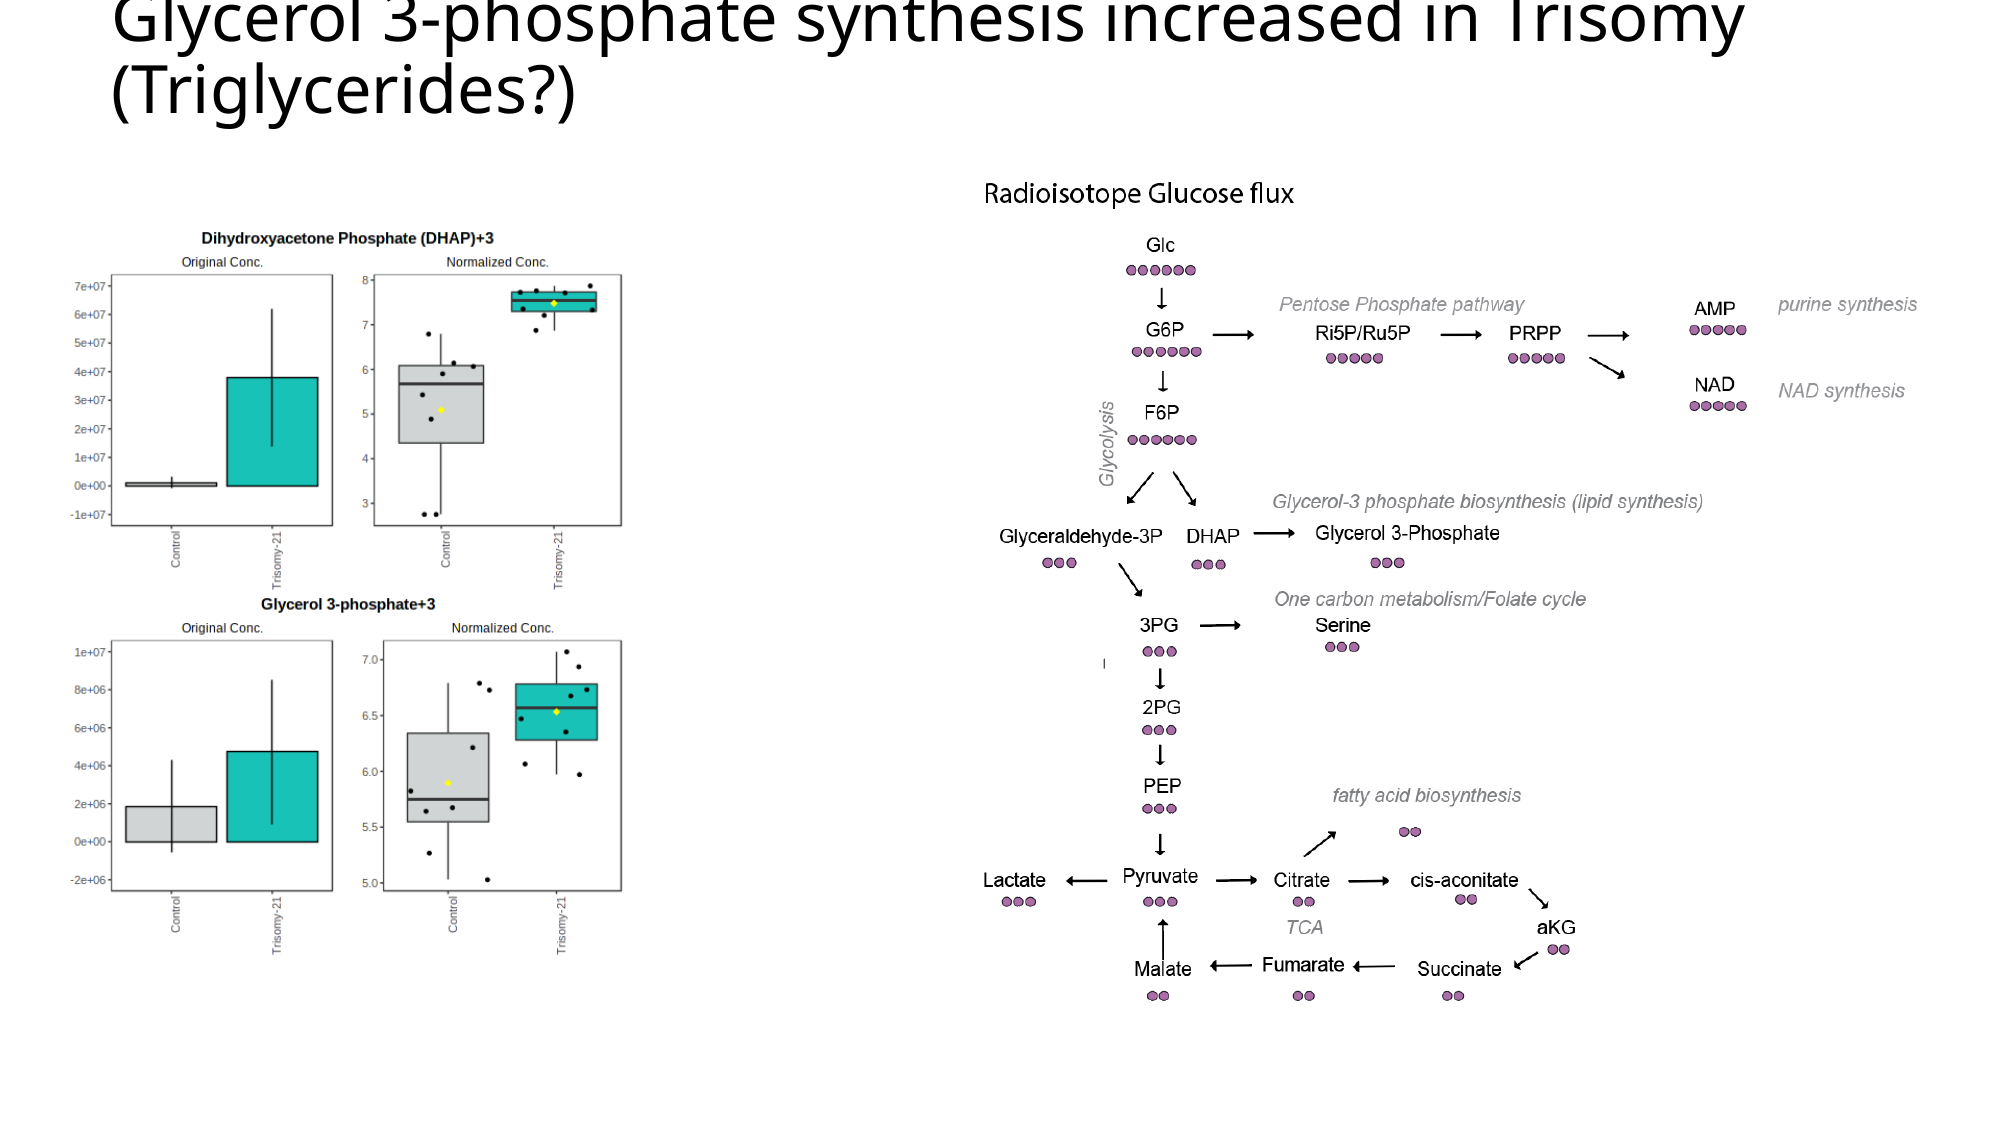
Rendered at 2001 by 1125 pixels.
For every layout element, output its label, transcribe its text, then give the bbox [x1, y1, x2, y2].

title Glycerol 3-phosphate synthesis increased in Trisomy (Triglycerides?) [96, 0, 1822, 195]
picture [959, 149, 1966, 1038]
picture [66, 228, 629, 959]
